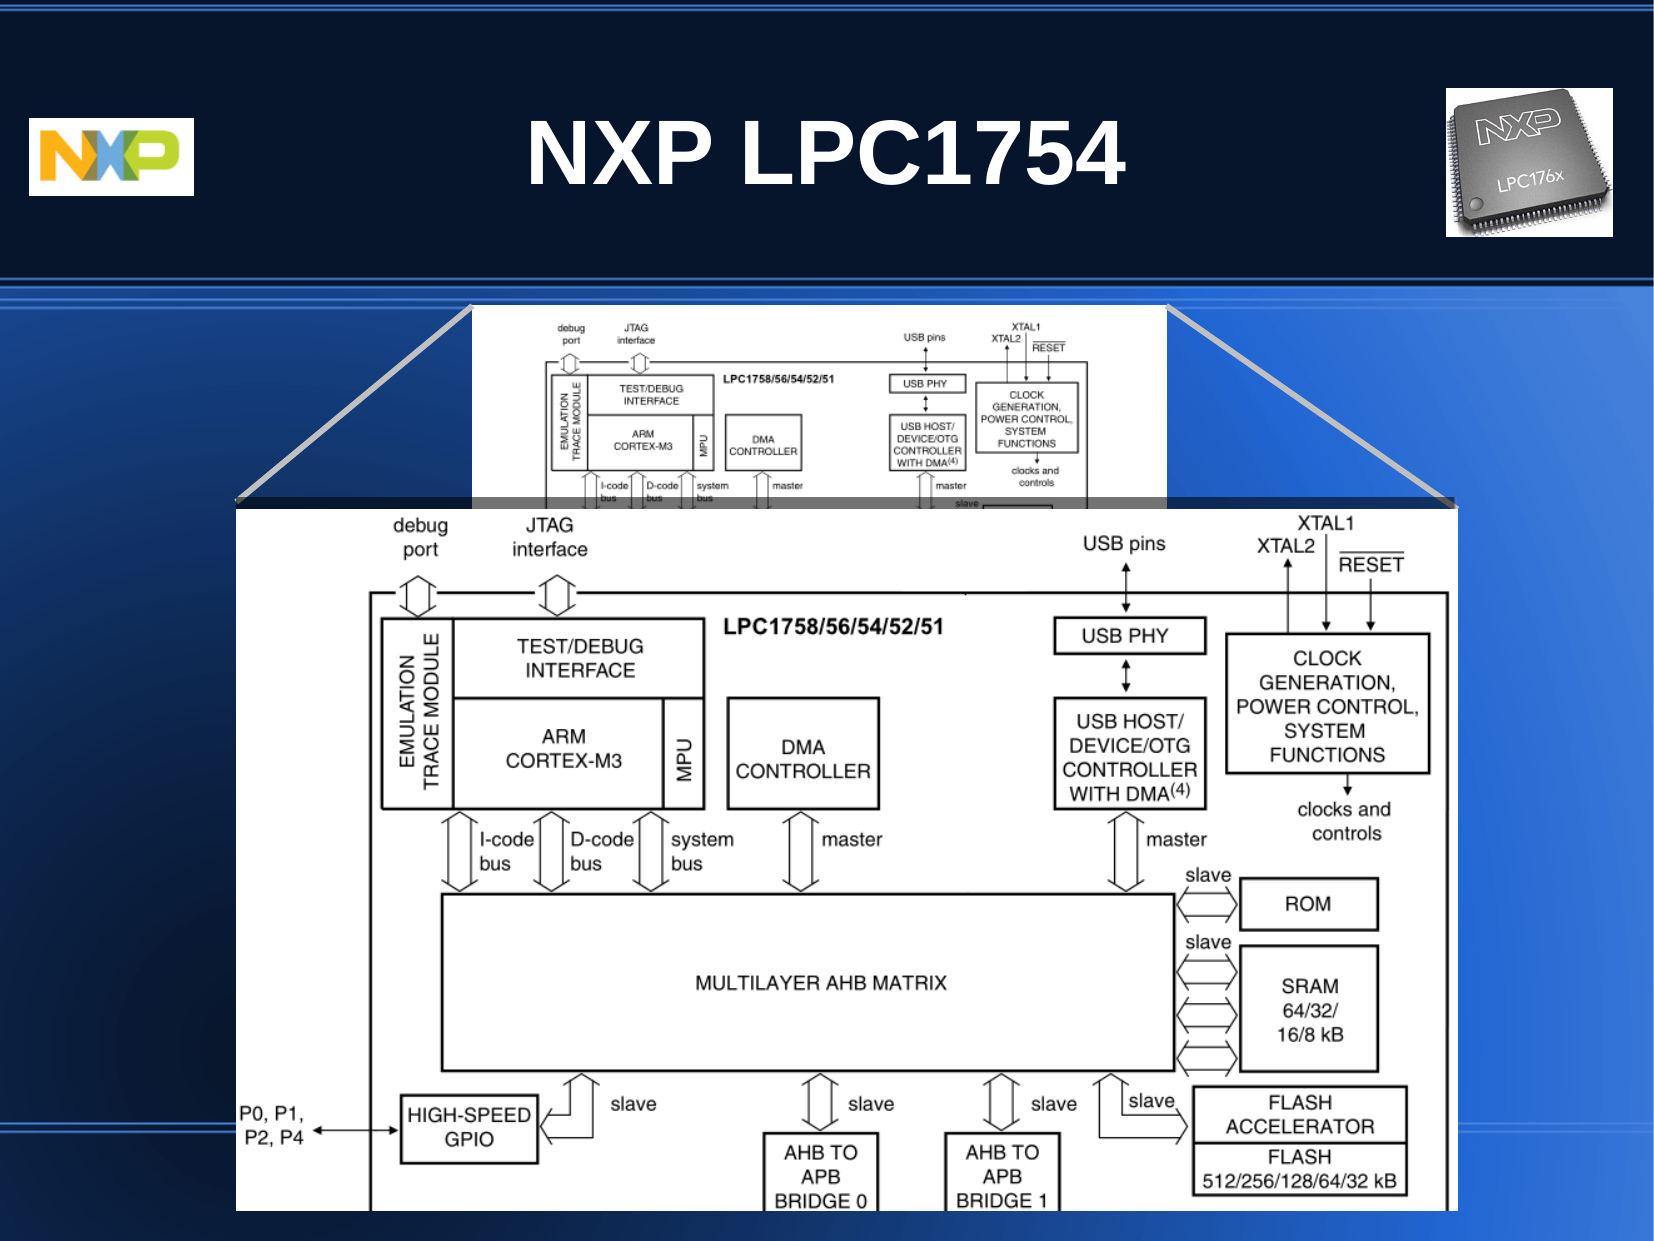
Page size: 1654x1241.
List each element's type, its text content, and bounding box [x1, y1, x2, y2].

picture [0, 0, 1654, 1241]
title NXP LPC1754 [82, 49, 1571, 257]
